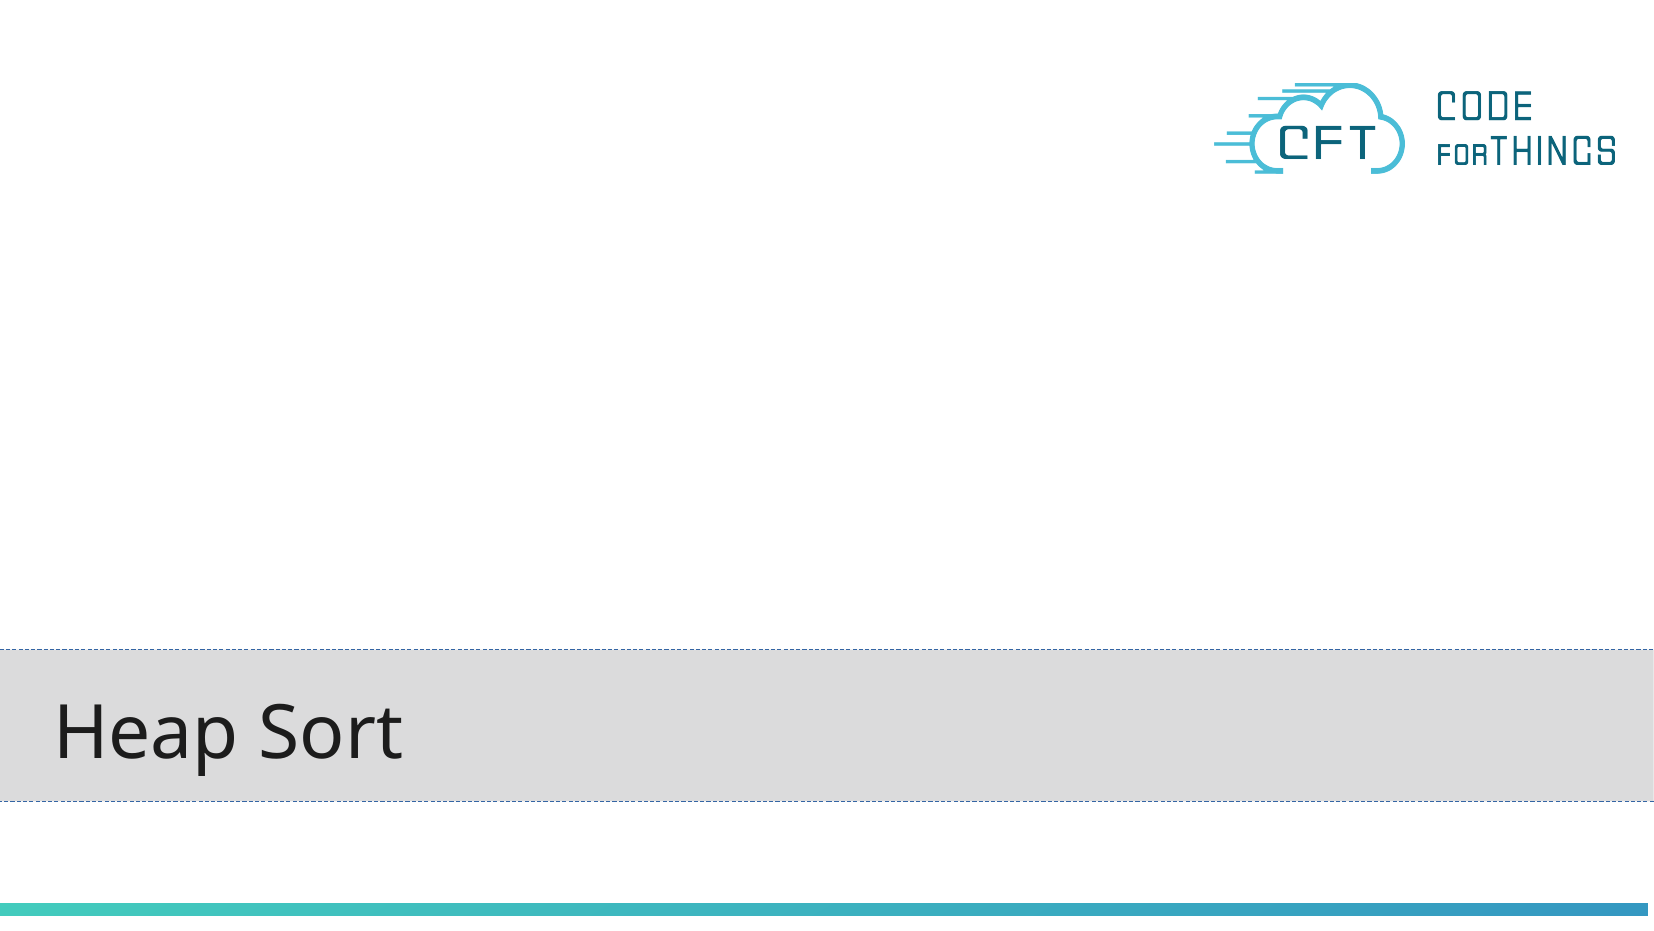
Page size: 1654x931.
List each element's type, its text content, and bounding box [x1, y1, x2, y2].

title Heap Sort [53, 651, 1542, 807]
picture [1214, 83, 1615, 174]
